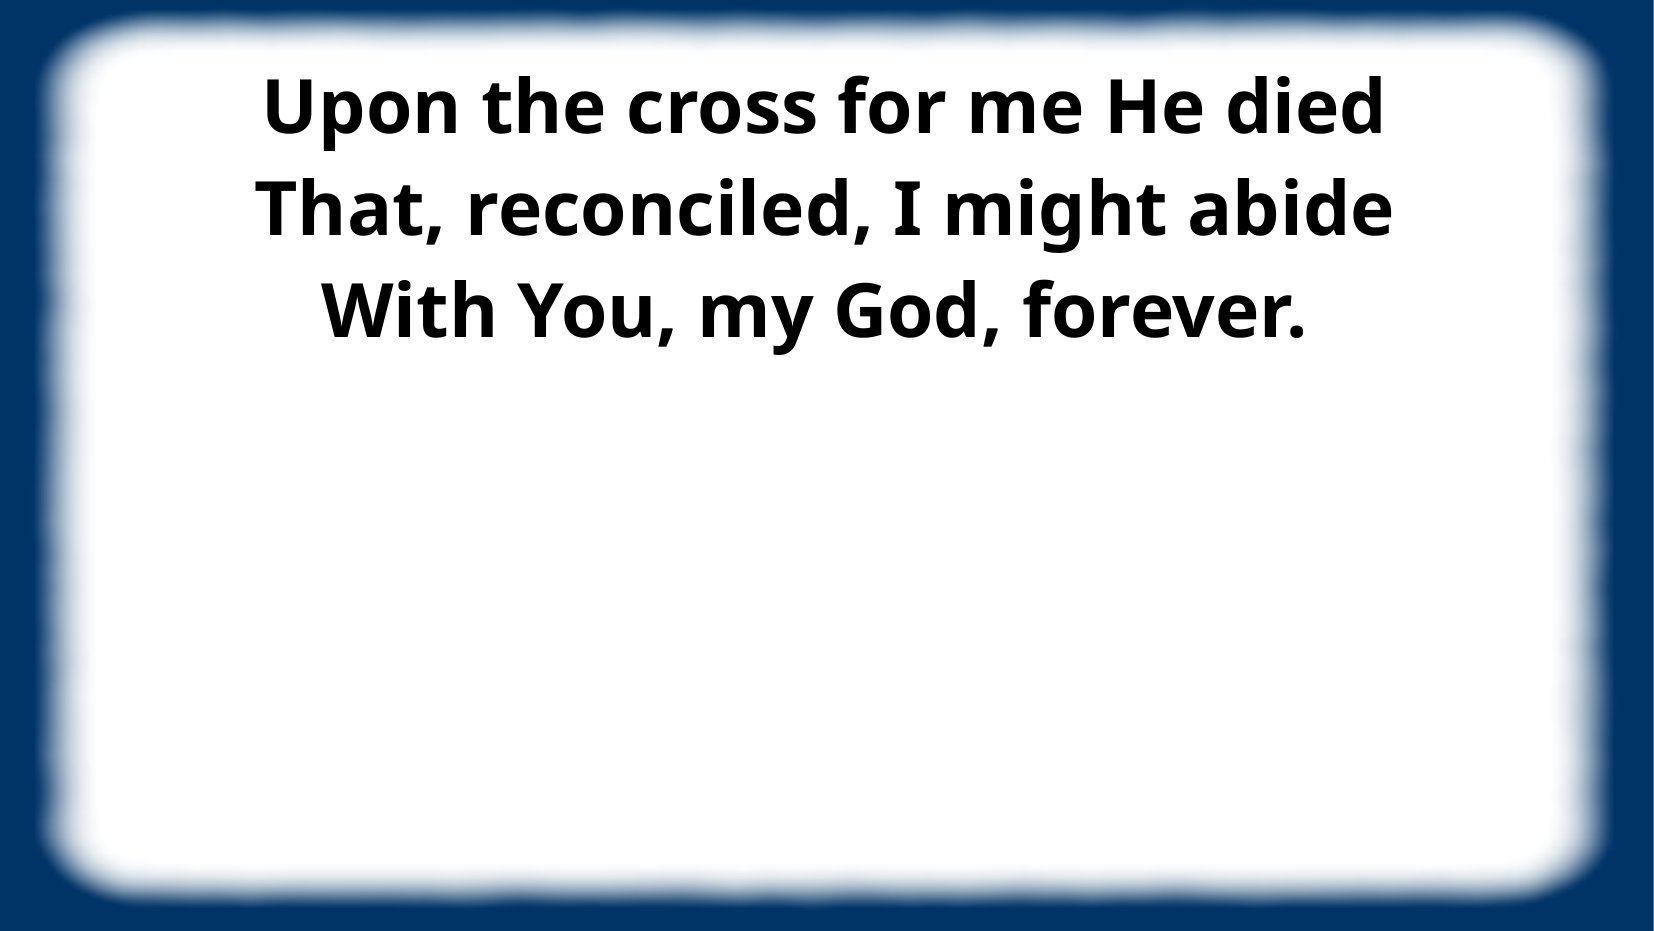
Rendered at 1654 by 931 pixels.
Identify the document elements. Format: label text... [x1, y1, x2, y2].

text_box Upon the cross for me He died That, reconciled, I might abide With You, my God, forever. [120, 45, 1531, 361]
picture [0, 0, 1654, 931]
